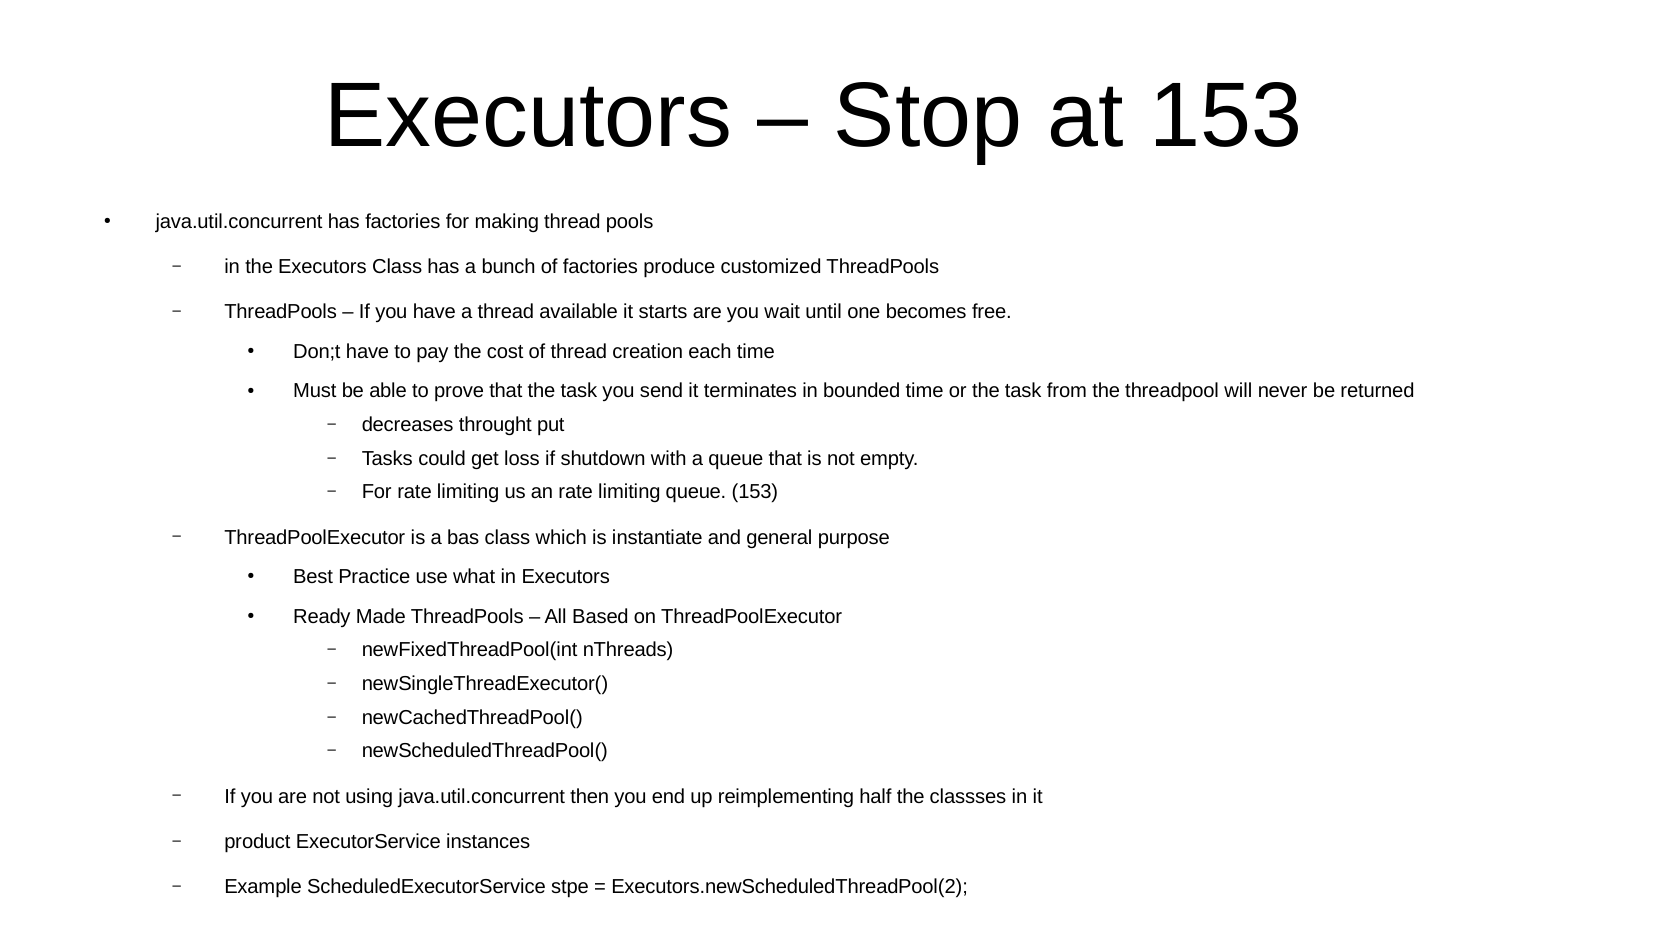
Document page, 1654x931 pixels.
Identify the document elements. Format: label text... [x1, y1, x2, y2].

title Executors – Stop at 153 [82, 37, 1571, 193]
list java.util.concurrent has factories for making thread pools in the Executors Class has a bunch of factories produce customized ThreadPools ThreadPools – If you have a thread available it starts are you wait until one becomes free. Don;t have to pay the cost of thread creation each time Must be able to prove that the task you send it terminates in bounded time or the task from the threadpool will never be returned decreases throught put Tasks could get loss if shutdown with a queue that is not empty. For rate limiting us an rate limiting queue. (153) ThreadPoolExecutor is a bas class which is instantiate and general purpose Best Practice use what in Executors Ready Made ThreadPools – All Based on ThreadPoolExecutor newFixedThreadPool(int nThreads) newSingleThreadExecutor() newCachedThreadPool() newScheduledThreadPool() If you are not using java.util.concurrent then you end up reimplementing half the classses in it product ExecutorService instances Example ScheduledExecutorService stpe = Executors.newScheduledThreadPool(2); [86, 210, 1613, 901]
